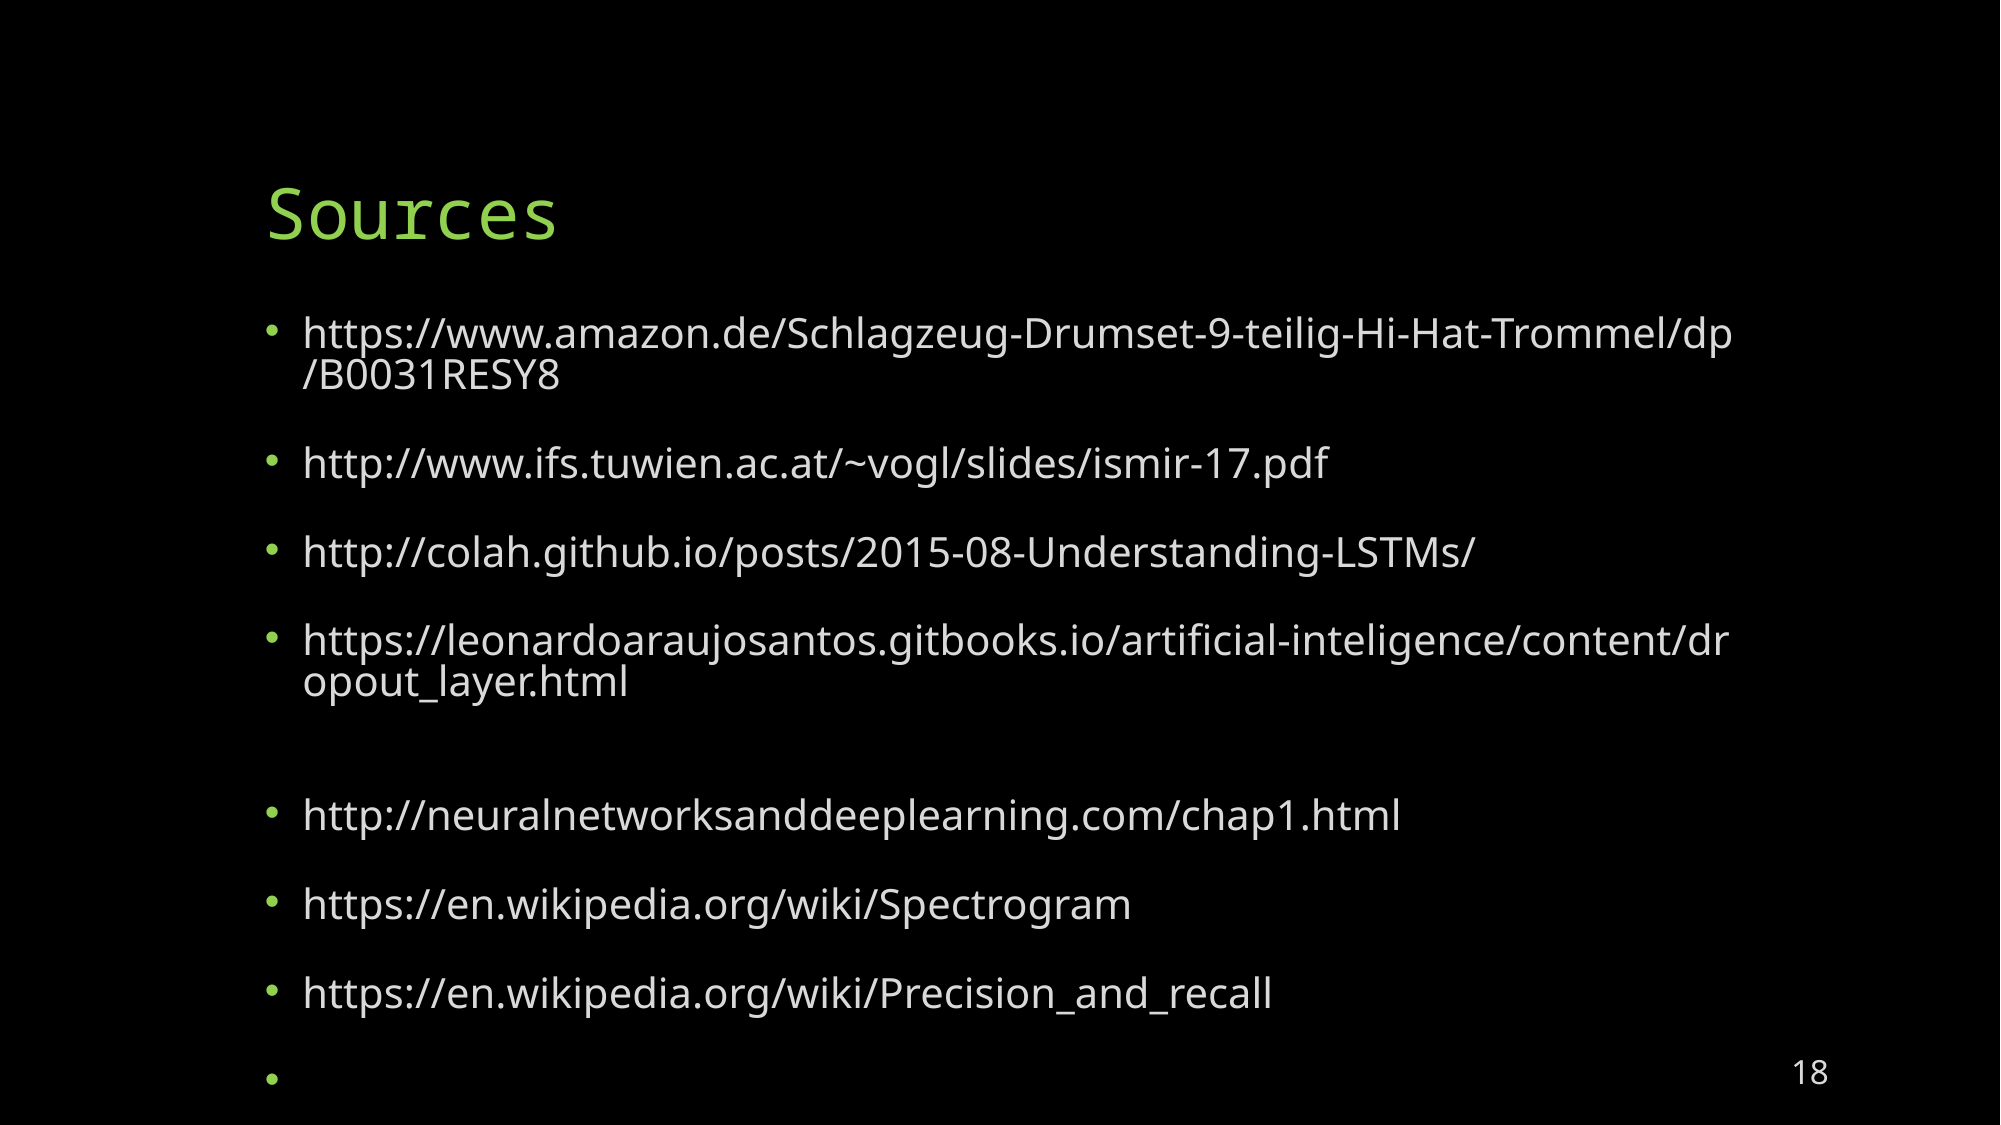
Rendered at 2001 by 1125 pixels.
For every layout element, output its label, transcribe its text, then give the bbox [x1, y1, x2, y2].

title Sources [249, 75, 1750, 263]
list https://www.amazon.de/Schlagzeug-Drumset-9-teilig-Hi-Hat-Trommel/dp/B0031RESY8 http://www.ifs.tuwien.ac.at/~vogl/slides/ismir-17.pdf http://colah.github.io/posts/2015-08-Understanding-LSTMs/ https://leonardoaraujosantos.gitbooks.io/artificial-inteligence/content/dropout_layer.html http://neuralnetworksanddeeplearning.com/chap1.html https://en.wikipedia.org/wiki/Spectrogram https://en.wikipedia.org/wiki/Precision_and_recall [249, 299, 1750, 1000]
text_box [1775, 1043, 1914, 1086]
